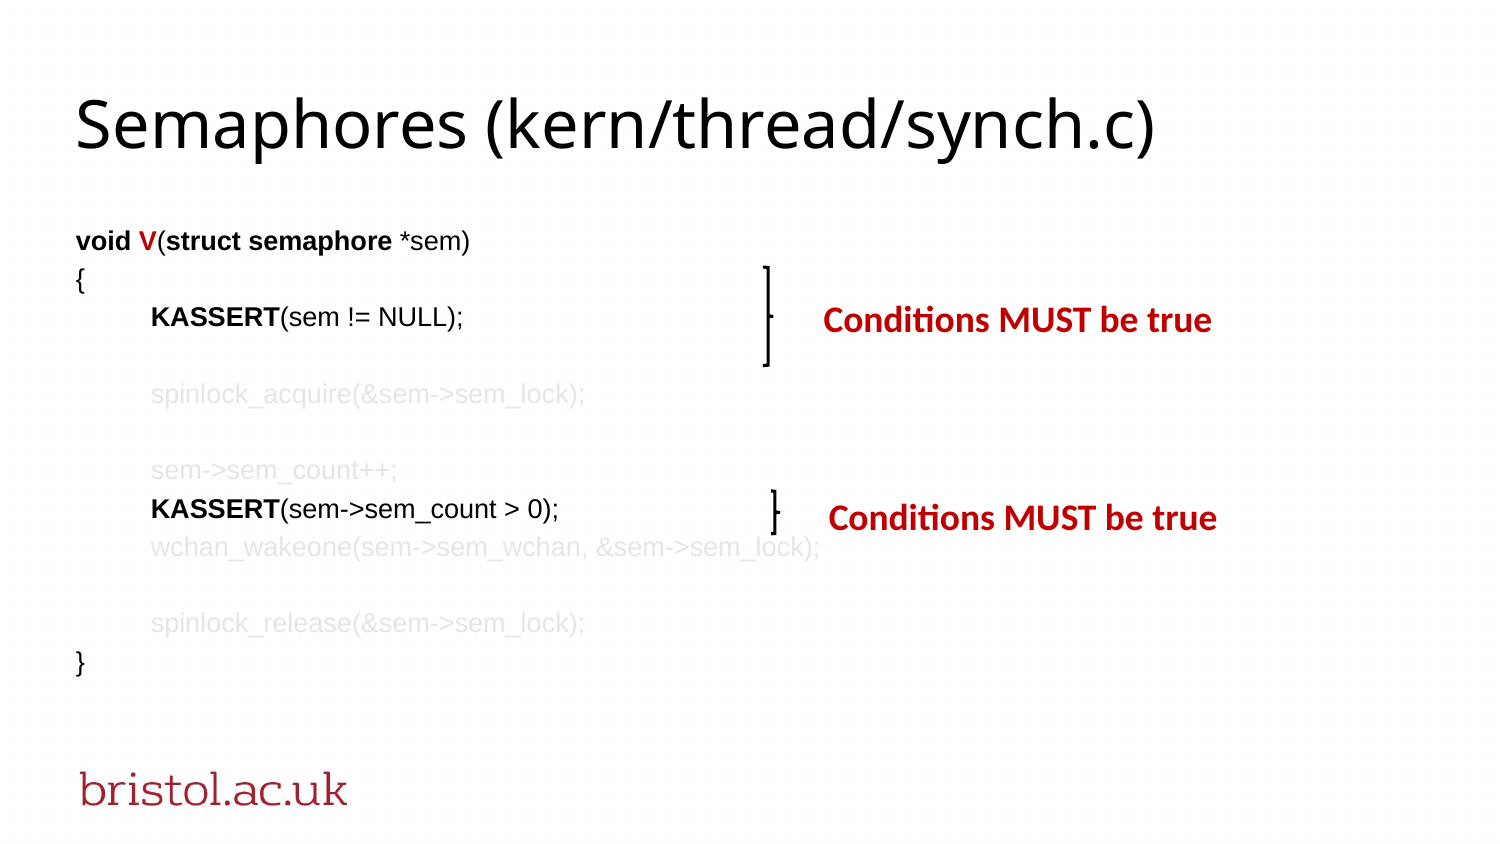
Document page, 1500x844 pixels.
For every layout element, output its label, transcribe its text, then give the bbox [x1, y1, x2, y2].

title Semaphores (kern/thread/synch.c) [60, 44, 1440, 209]
text_box Conditions MUST be true [808, 287, 1232, 348]
text_box Conditions MUST be true [813, 485, 1237, 547]
list void V(struct semaphore *sem) { KASSERT(sem != NULL); spinlock_acquire(&sem->sem_lock); sem->sem_count++; KASSERT(sem->sem_count > 0); wchan_wakeone(sem->sem_wchan, &sem->sem_lock); spinlock_release(&sem->sem_lock); } [60, 224, 1440, 699]
